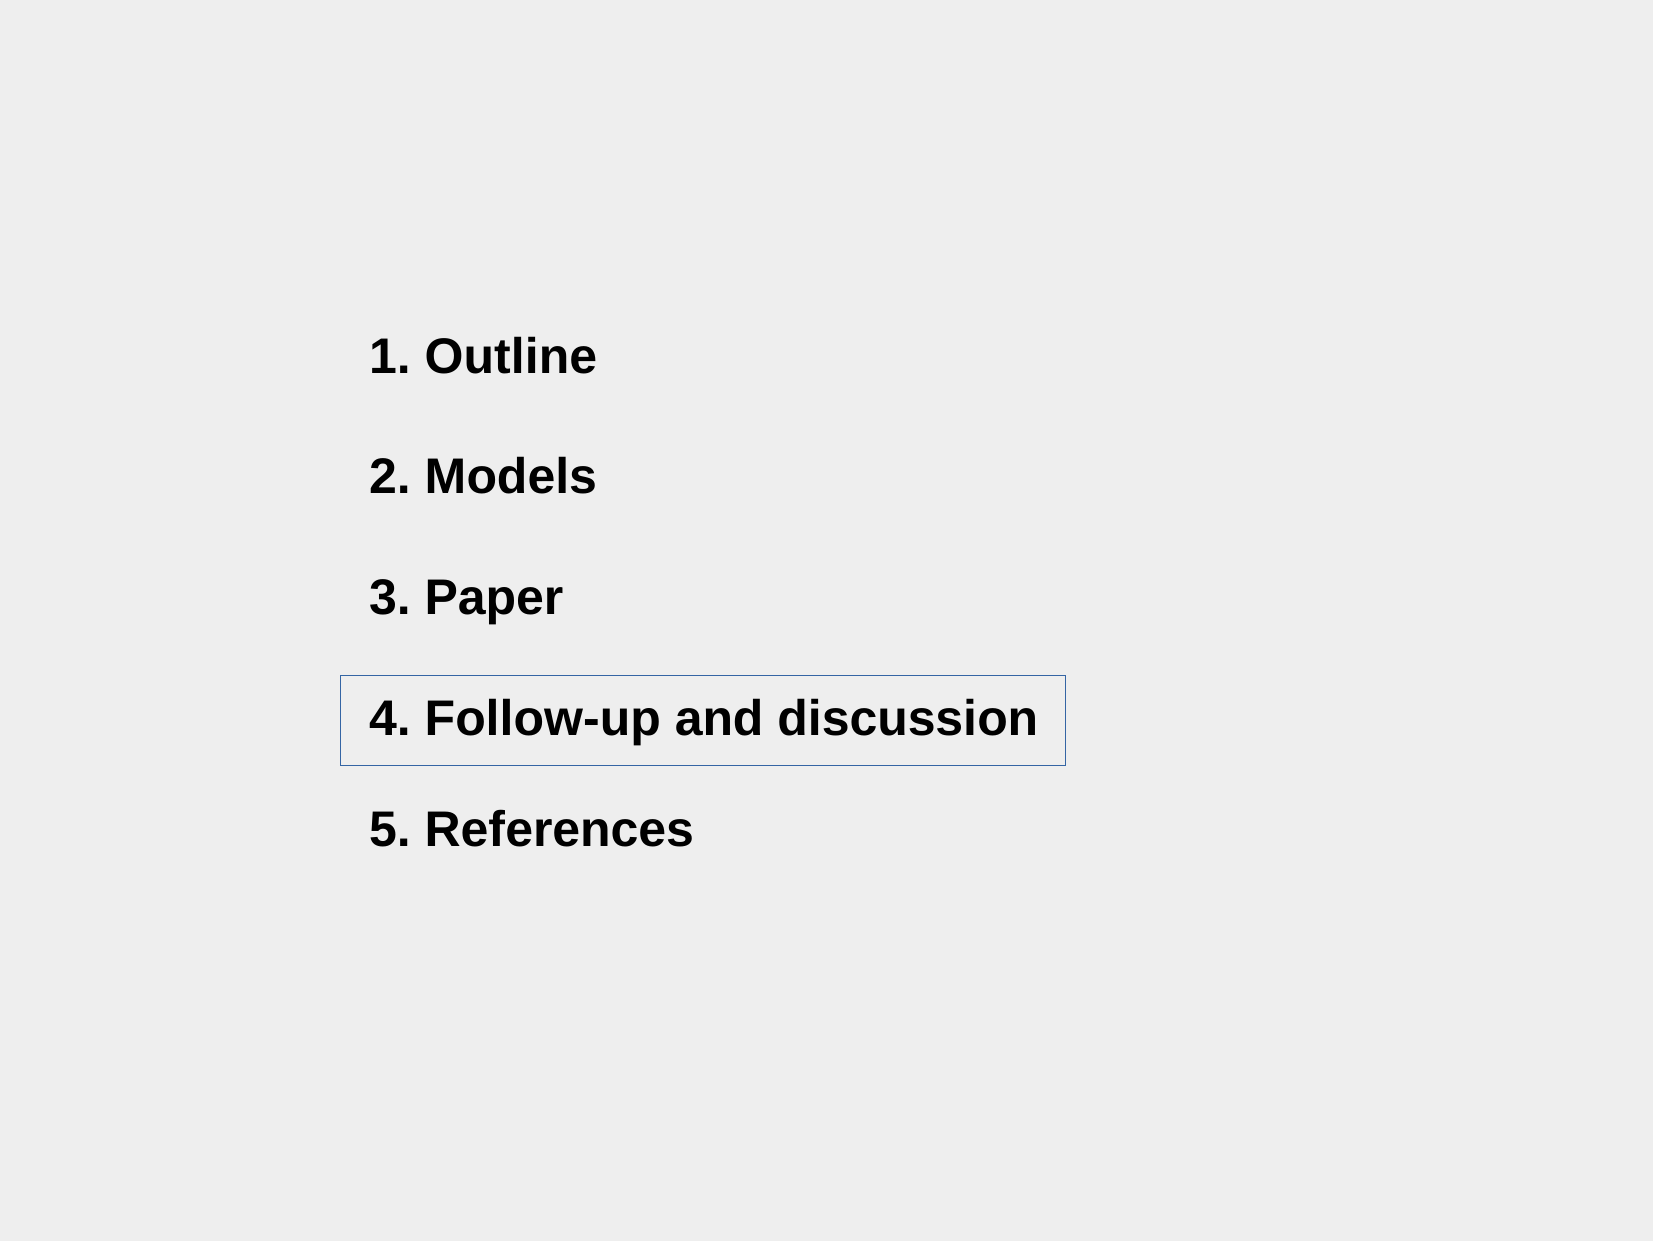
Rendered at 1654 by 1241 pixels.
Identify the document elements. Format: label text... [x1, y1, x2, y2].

text_box [340, 675, 1066, 766]
subtitle 1. Outline 2. Models 3. Paper 4. Follow-up and discussion 5. References [75, 90, 1563, 1096]
